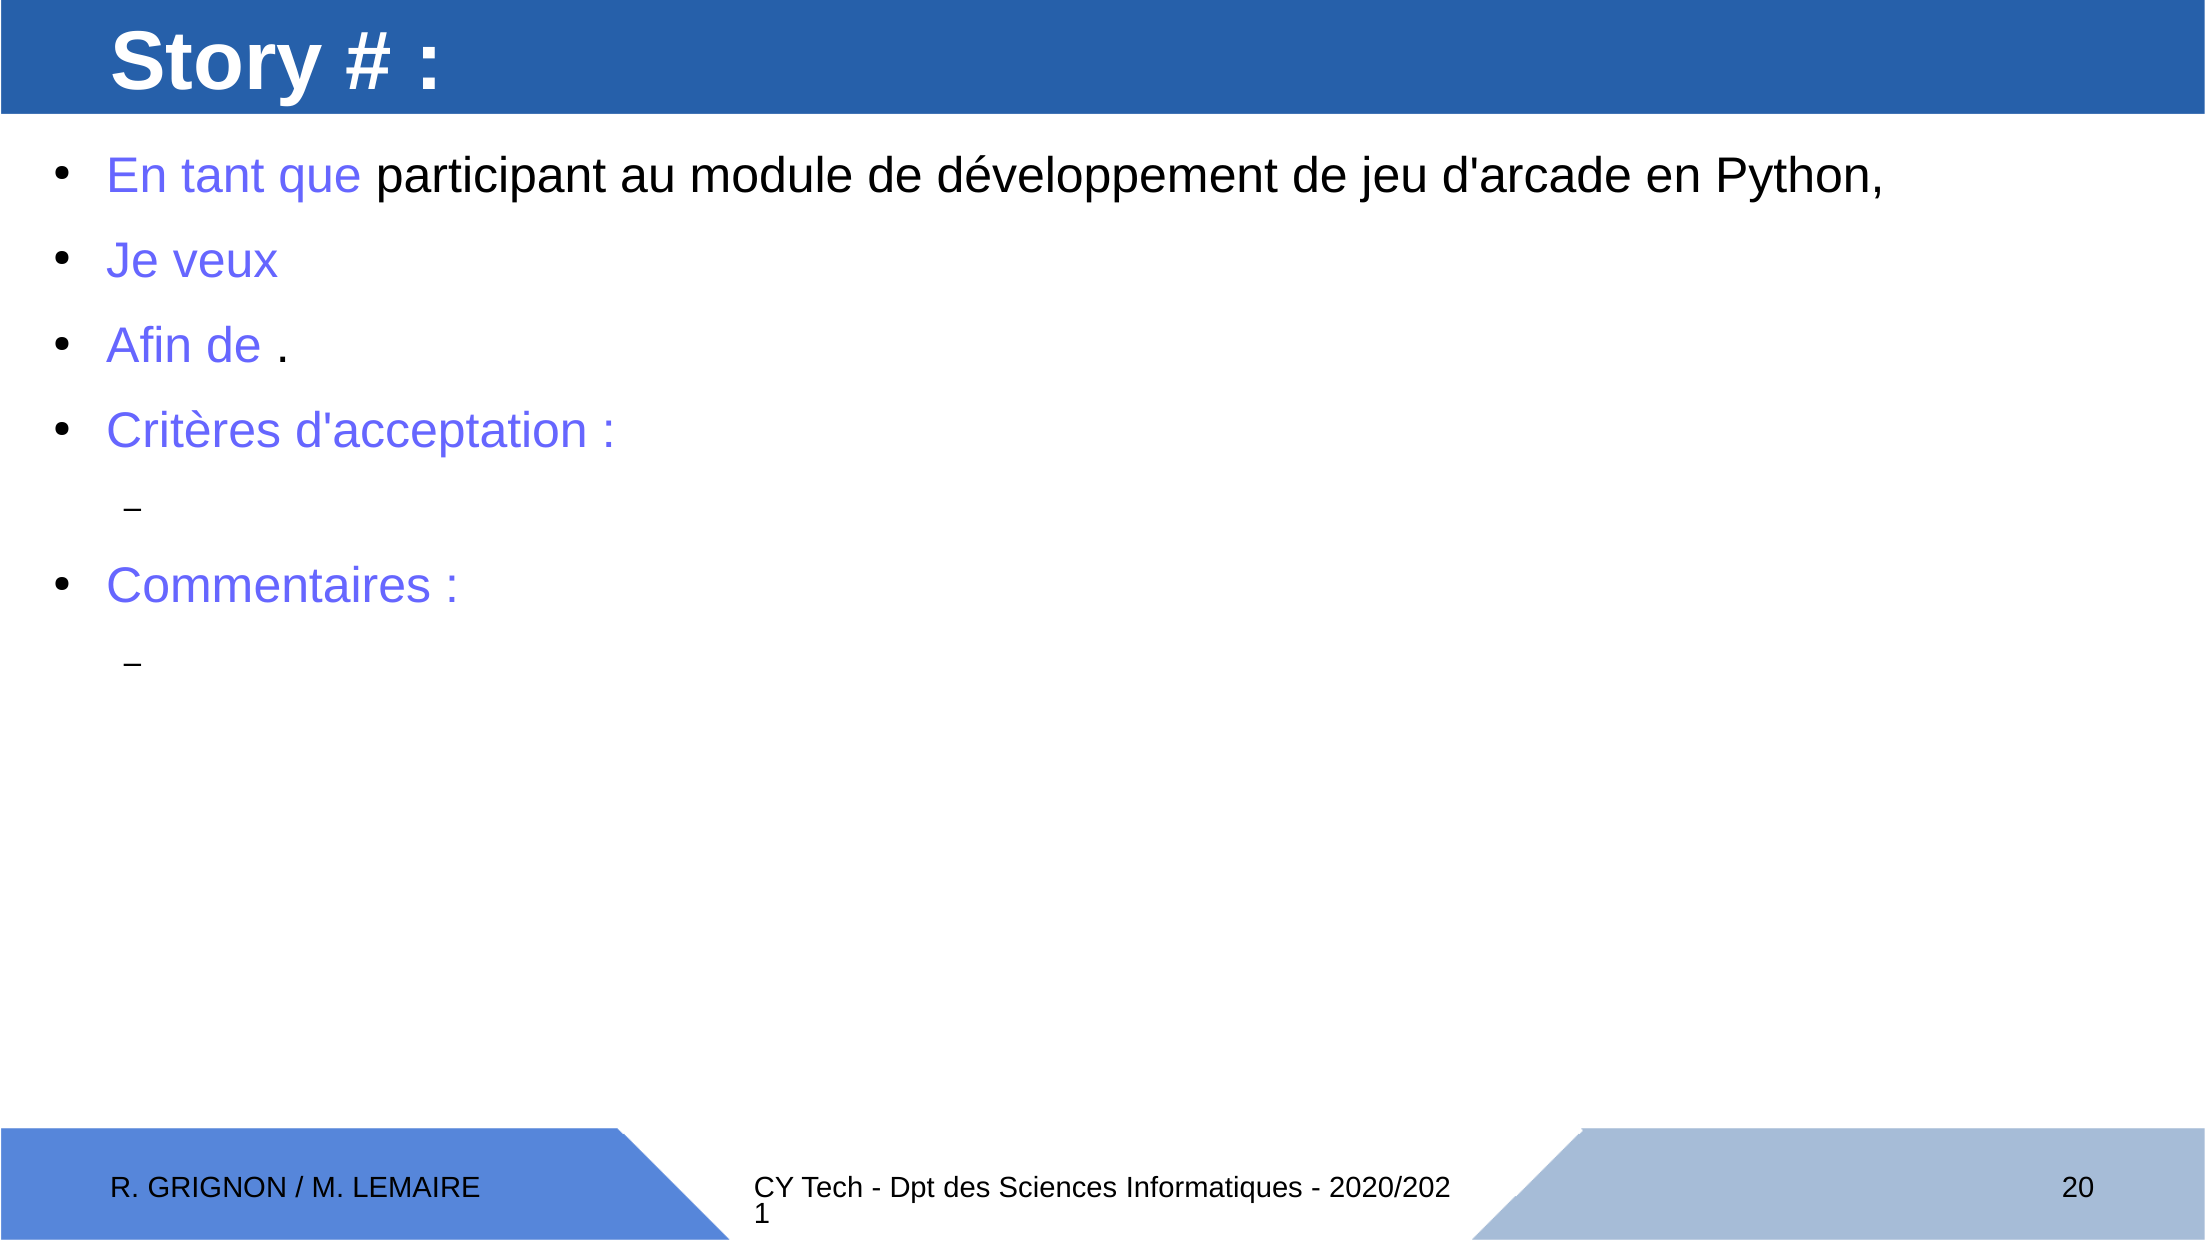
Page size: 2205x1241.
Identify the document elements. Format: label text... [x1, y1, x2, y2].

picture [0, 0, 2205, 1241]
title Story # : [110, 49, 2095, 217]
list En tant que participant au module de développement de jeu d'arcade en Python, Je veux Afin de . Critères d'acceptation : Commentaires : [35, 217, 2186, 1087]
